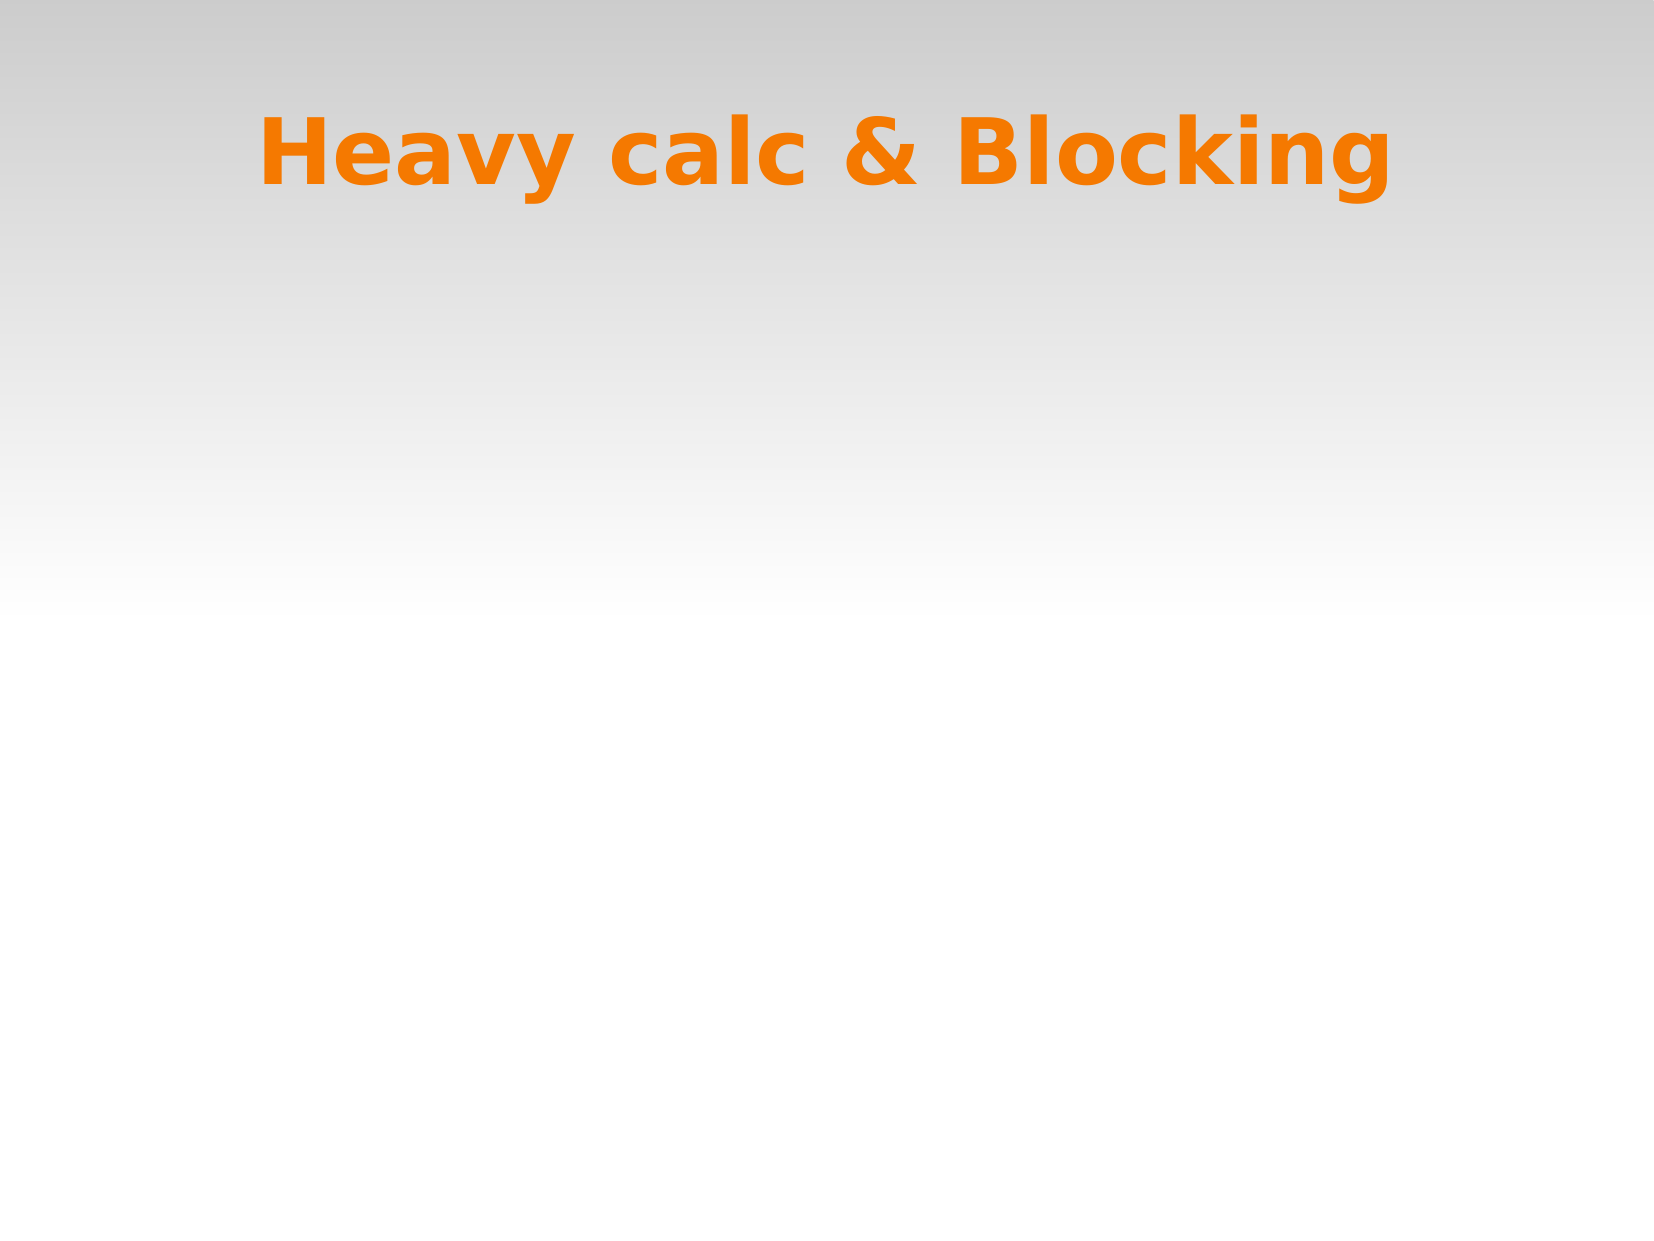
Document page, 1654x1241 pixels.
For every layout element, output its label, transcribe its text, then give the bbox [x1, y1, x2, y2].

title Heavy calc & Blocking [82, 49, 1571, 257]
